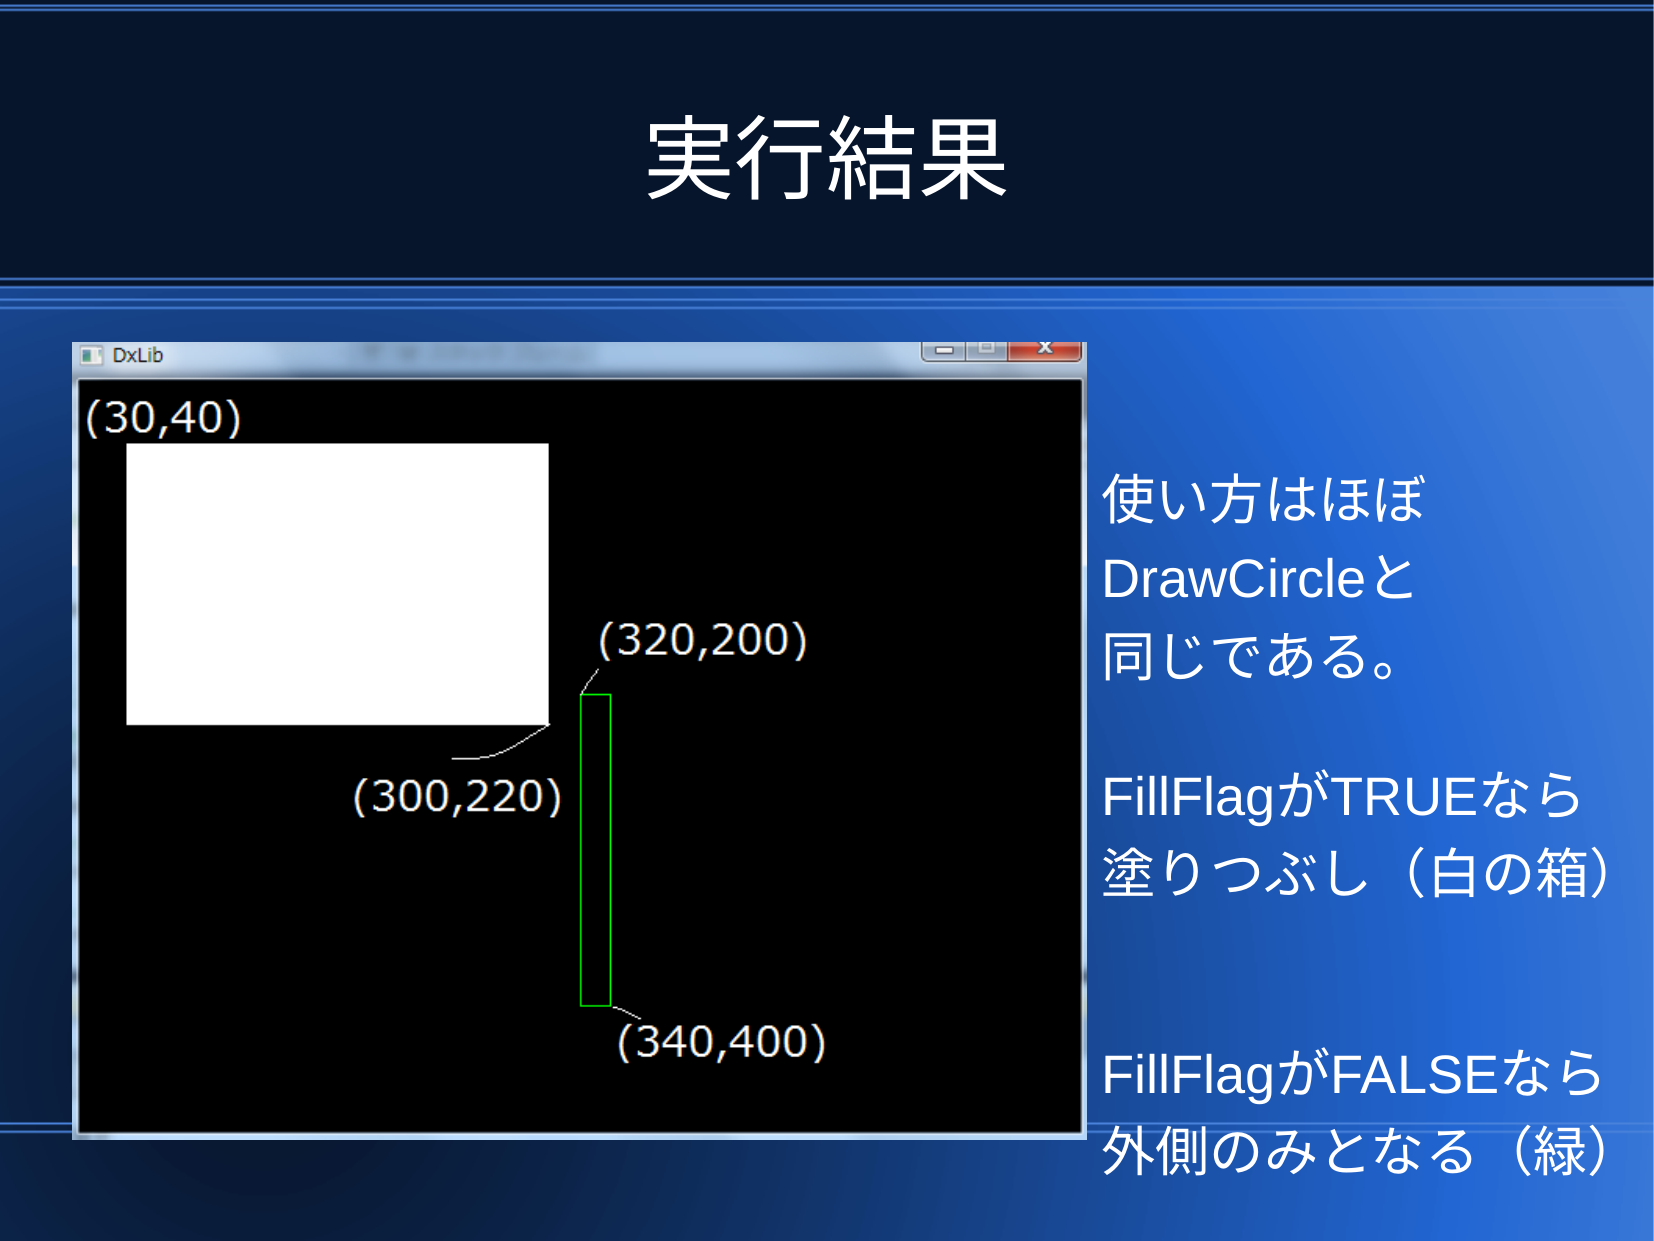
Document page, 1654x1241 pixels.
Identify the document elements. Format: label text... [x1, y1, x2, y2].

picture [0, 0, 1654, 1241]
title 実行結果 [82, 49, 1571, 257]
text_box 使い方はほぼ DrawCircleと 同じである。 FillFlagがTRUEなら 塗りつぶし（白の箱） FillFlagがFALSEなら 外側のみとなる（緑） [1086, 448, 1654, 1026]
